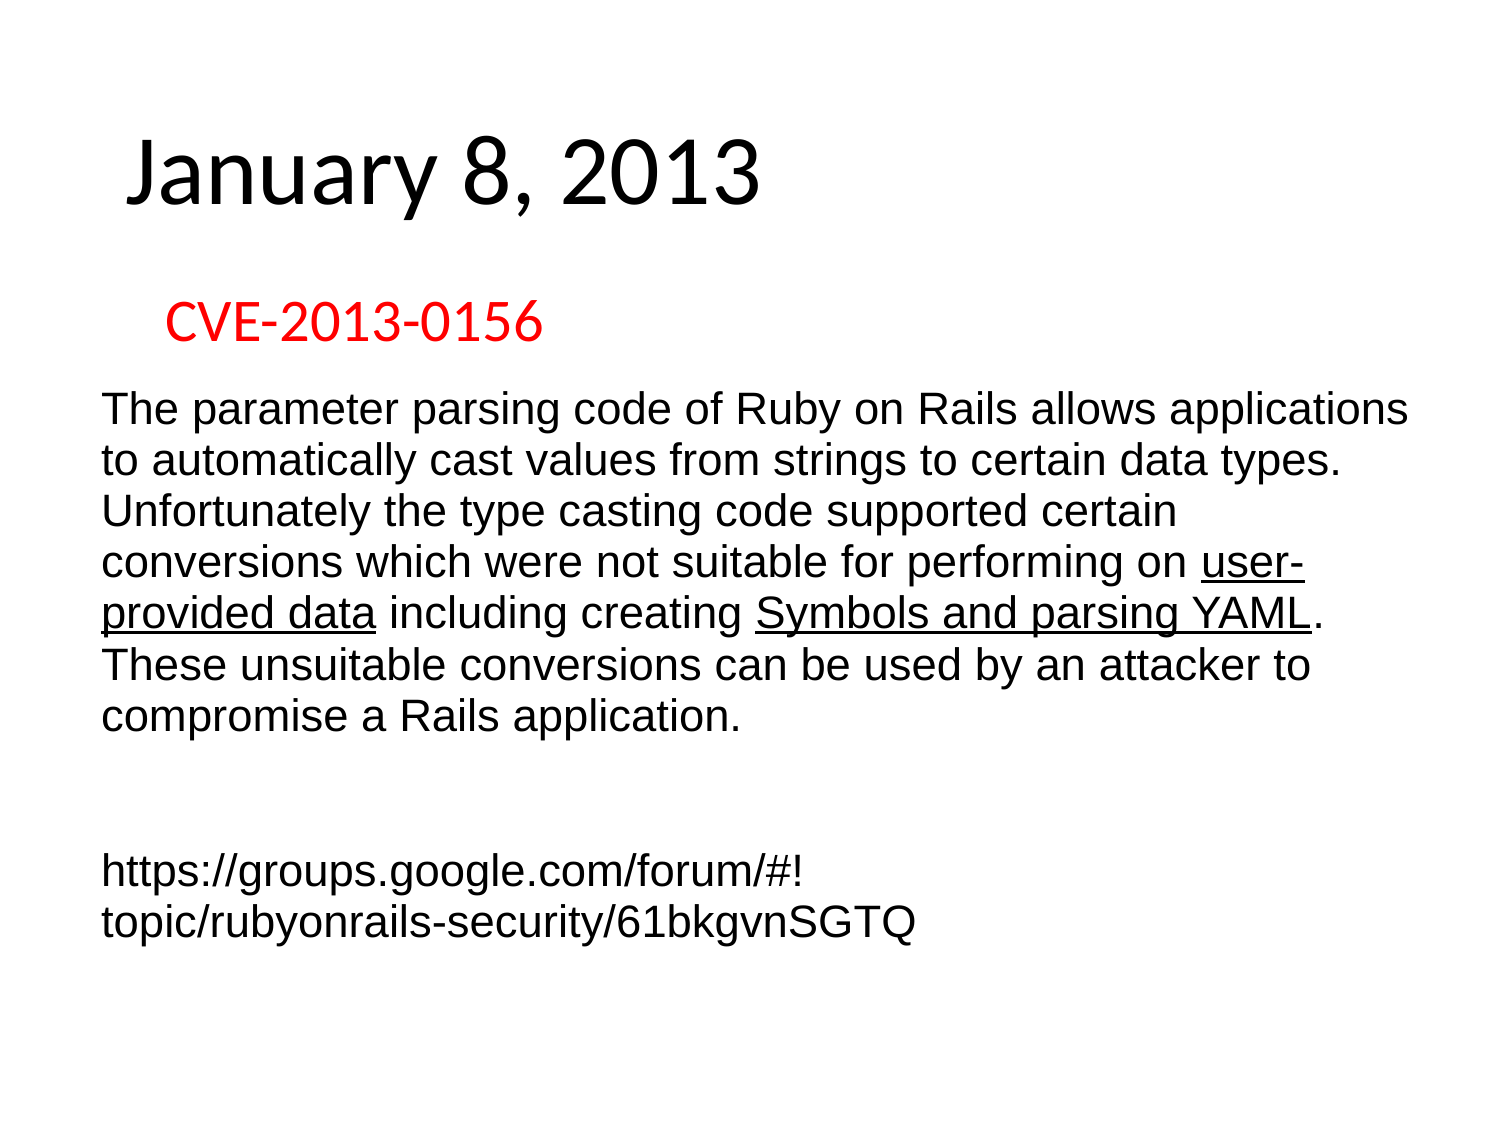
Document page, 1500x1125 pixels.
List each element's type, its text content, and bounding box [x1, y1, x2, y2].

list CVE-2013-0156 The parameter parsing code of Ruby on Rails allows applications to automatically cast values from strings to certain data types. Unfortunately the type casting code supported certain conversions which were not suitable for performing on user-provided data including creating Symbols and parsing YAML. These unsuitable conversions can be used by an attacker to compromise a Rails application. https://groups.google.com/forum/#! topic/rubyonrails-security/61bkgvnSGTQ [100, 295, 1421, 949]
title January 8, 2013 [90, 58, 1365, 300]
